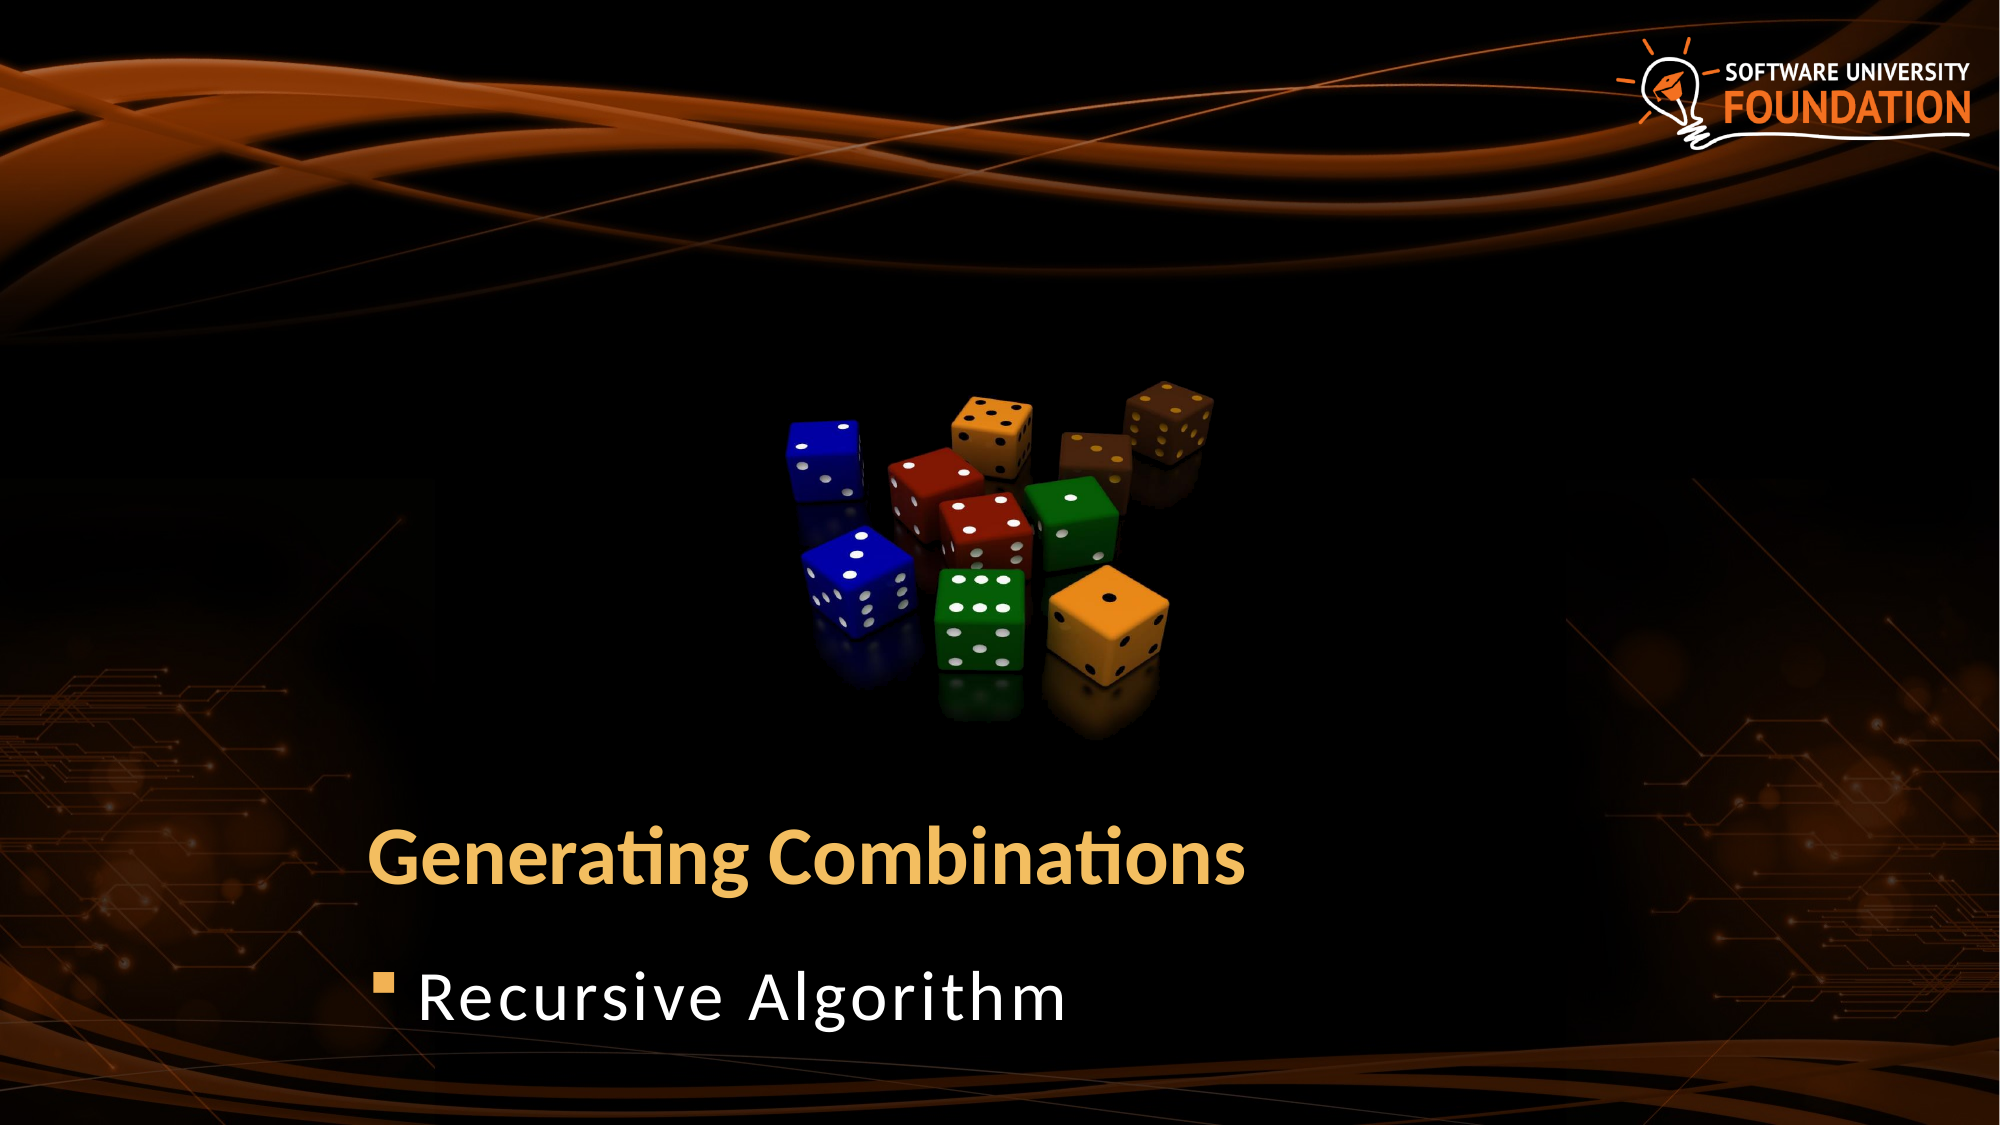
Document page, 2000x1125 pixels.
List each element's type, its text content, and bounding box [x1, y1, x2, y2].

picture [0, 0, 2000, 1125]
text_box [766, 362, 1234, 743]
title Generating Combinations [349, 790, 1650, 925]
subtitle Recursive Algorithm [349, 939, 1650, 1057]
